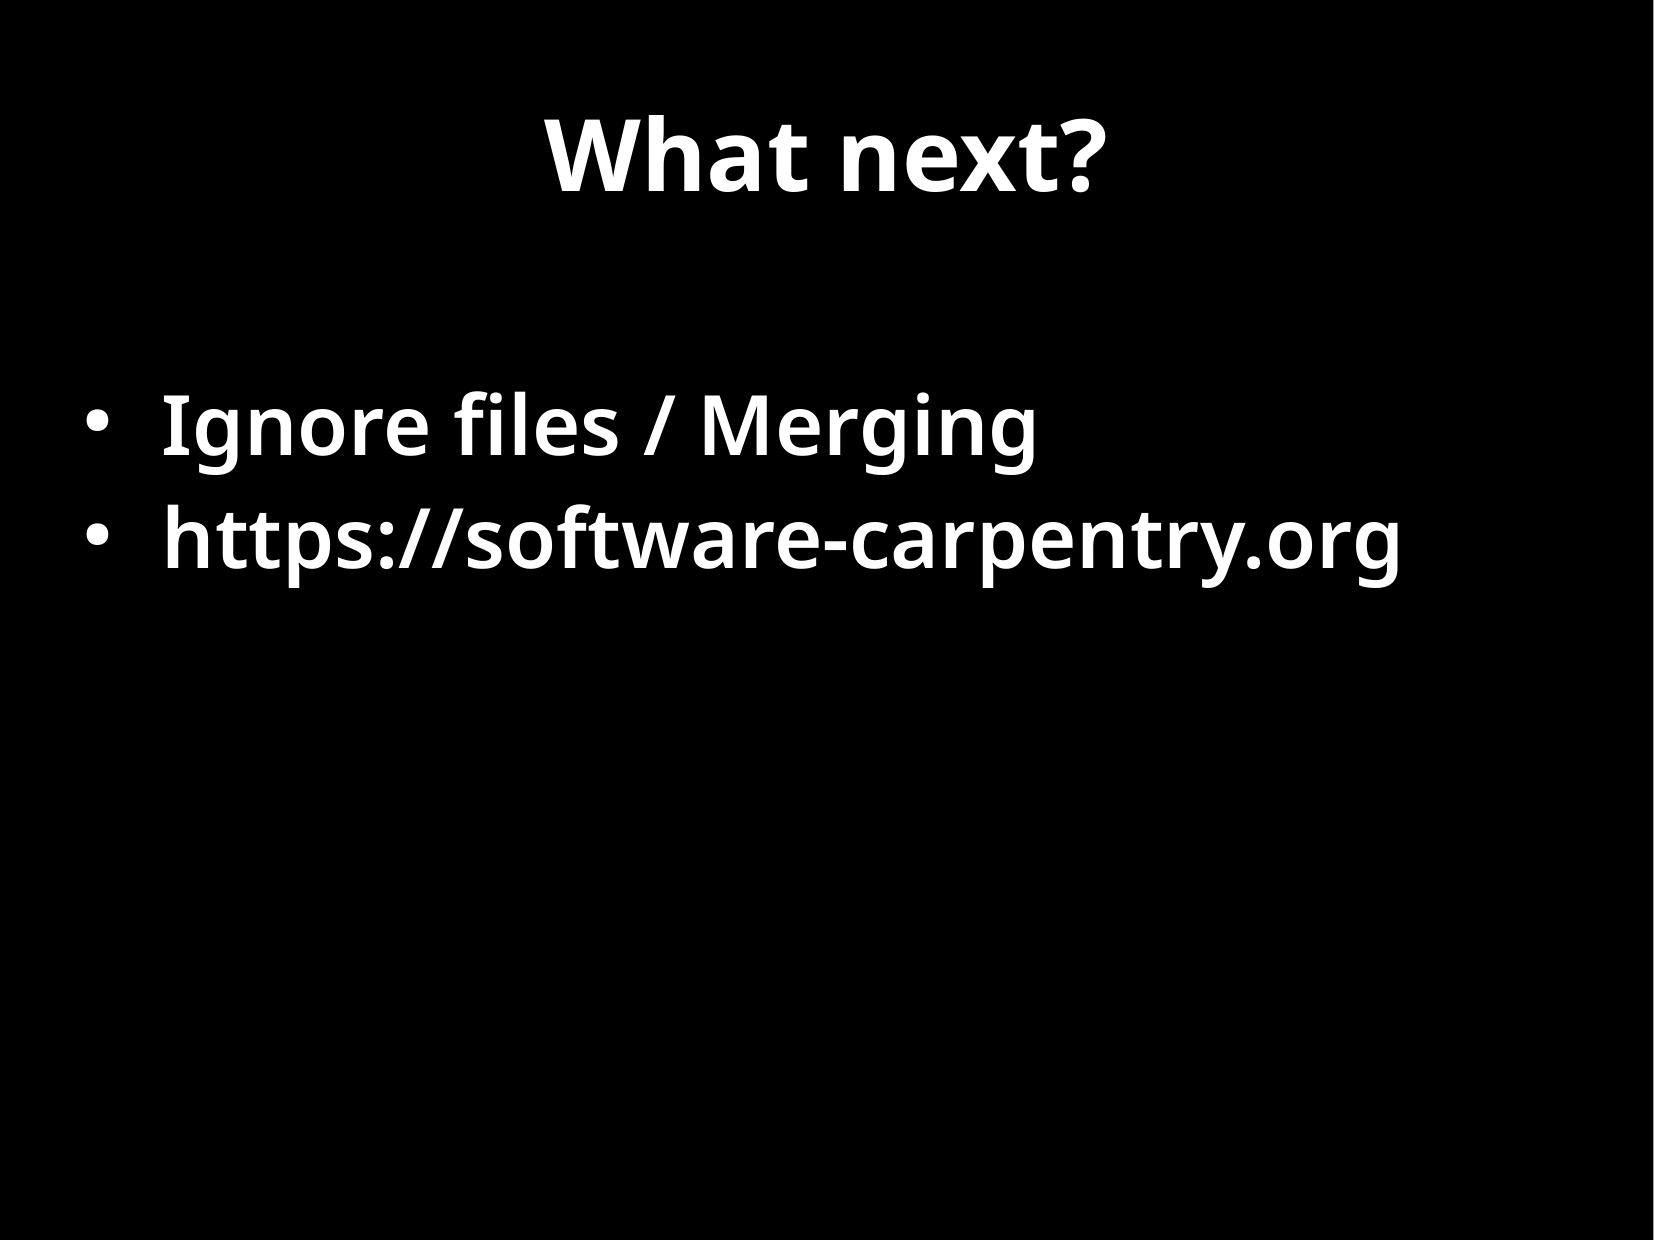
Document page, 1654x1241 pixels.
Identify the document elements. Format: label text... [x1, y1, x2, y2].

subtitle Ignore files / Merging https://software-carpentry.org [82, 125, 1571, 1174]
title What next? [82, 49, 1571, 125]
